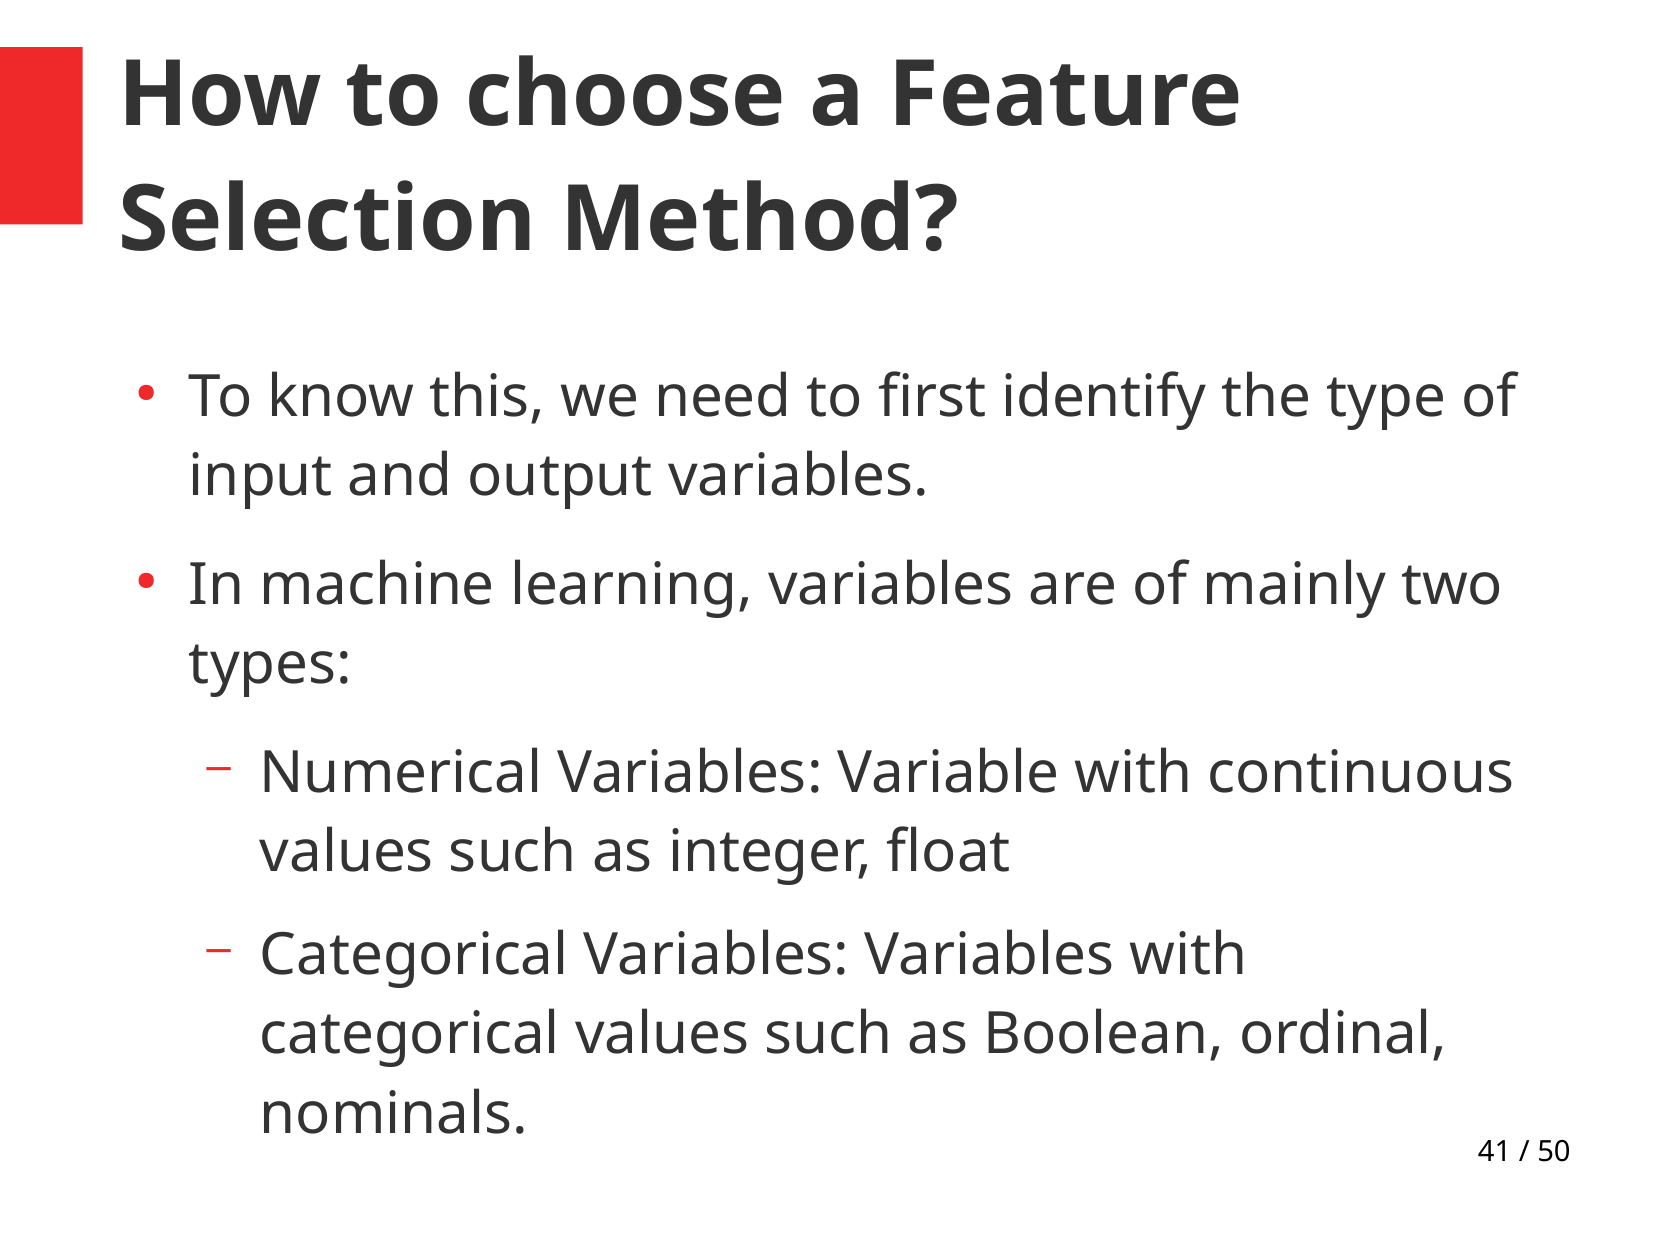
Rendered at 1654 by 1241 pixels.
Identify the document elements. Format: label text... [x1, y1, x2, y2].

list To know this, we need to first identify the type of input and output variables. In machine learning, variables are of mainly two types: Numerical Variables: Variable with continuous values such as integer, float Categorical Variables: Variables with categorical values such as Boolean, ordinal, nominals. [118, 354, 1536, 1074]
title How to choose a Feature Selection Method? [118, 28, 1571, 278]
